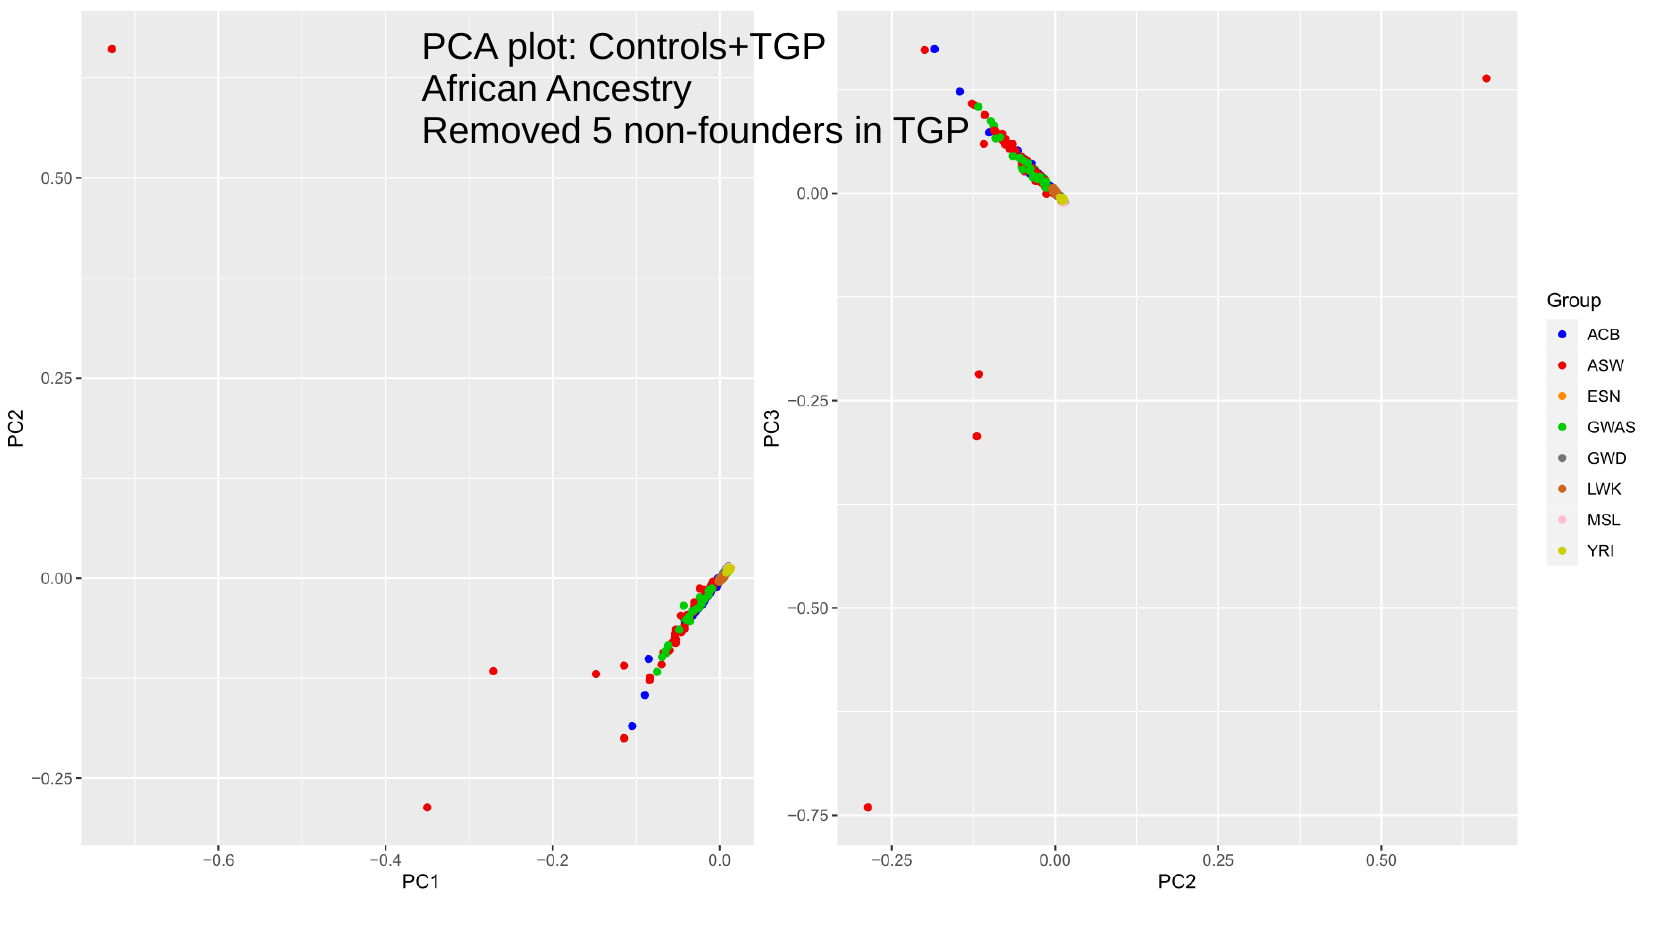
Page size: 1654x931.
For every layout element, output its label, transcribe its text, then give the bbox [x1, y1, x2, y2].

text_box PCA plot: Controls+TGP African Ancestry Removed 5 non-founders in TGP [406, 18, 986, 159]
picture [0, 1, 1654, 902]
